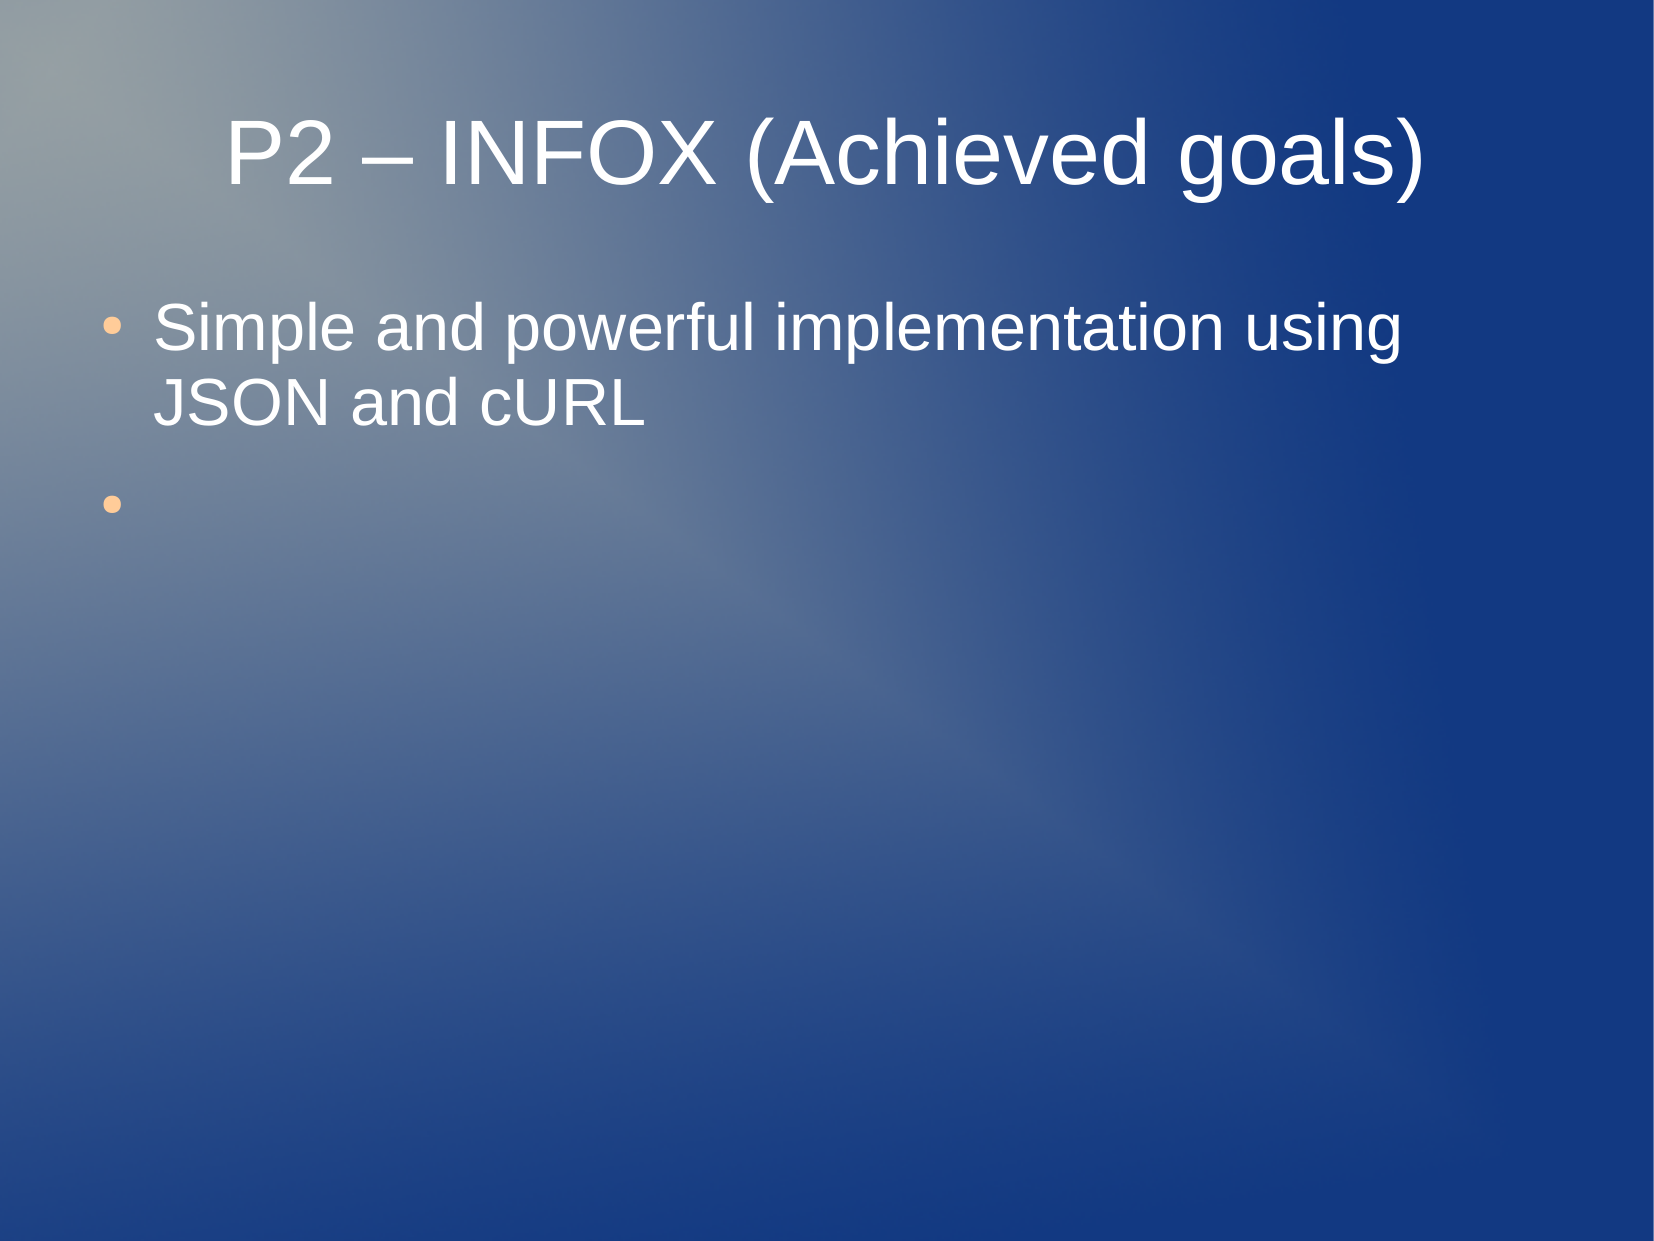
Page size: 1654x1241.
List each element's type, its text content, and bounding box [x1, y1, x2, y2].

picture [0, 0, 1654, 1241]
list Simple and powerful implementation using JSON and cURL [82, 290, 1571, 1109]
title P2 – INFOX (Achieved goals) [82, 49, 1571, 257]
